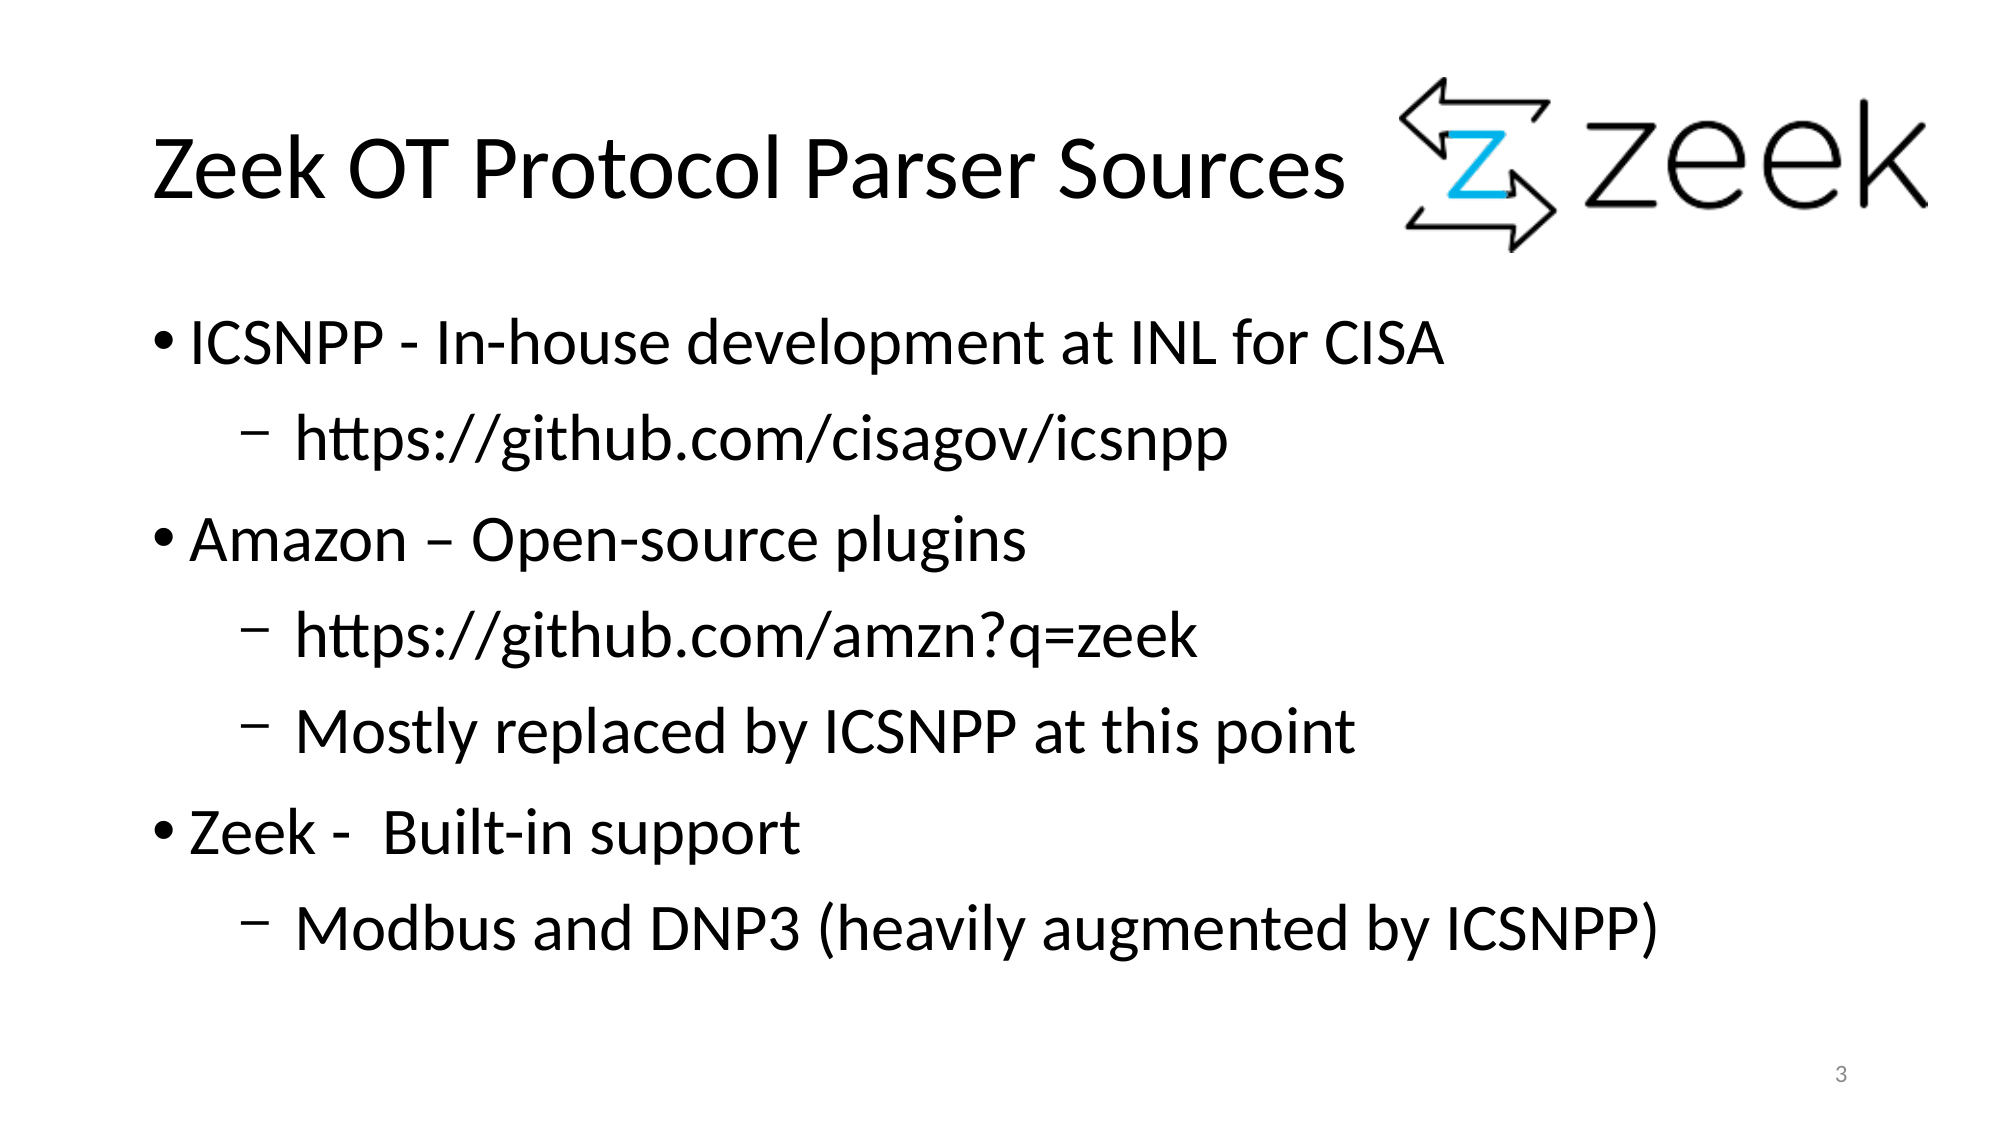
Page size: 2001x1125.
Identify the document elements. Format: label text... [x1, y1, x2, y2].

title Zeek OT Protocol Parser Sources [137, 59, 1863, 278]
list ICSNPP - In-house development at INL for CISA https://github.com/cisagov/icsnpp Amazon – Open-source plugins https://github.com/amzn?q=zeek Mostly replaced by ICSNPP at this point Zeek - Built-in support Modbus and DNP3 (heavily augmented by ICSNPP) [137, 299, 1863, 1014]
picture [1399, 77, 1928, 253]
slide_number <number> [1412, 1042, 1863, 1103]
